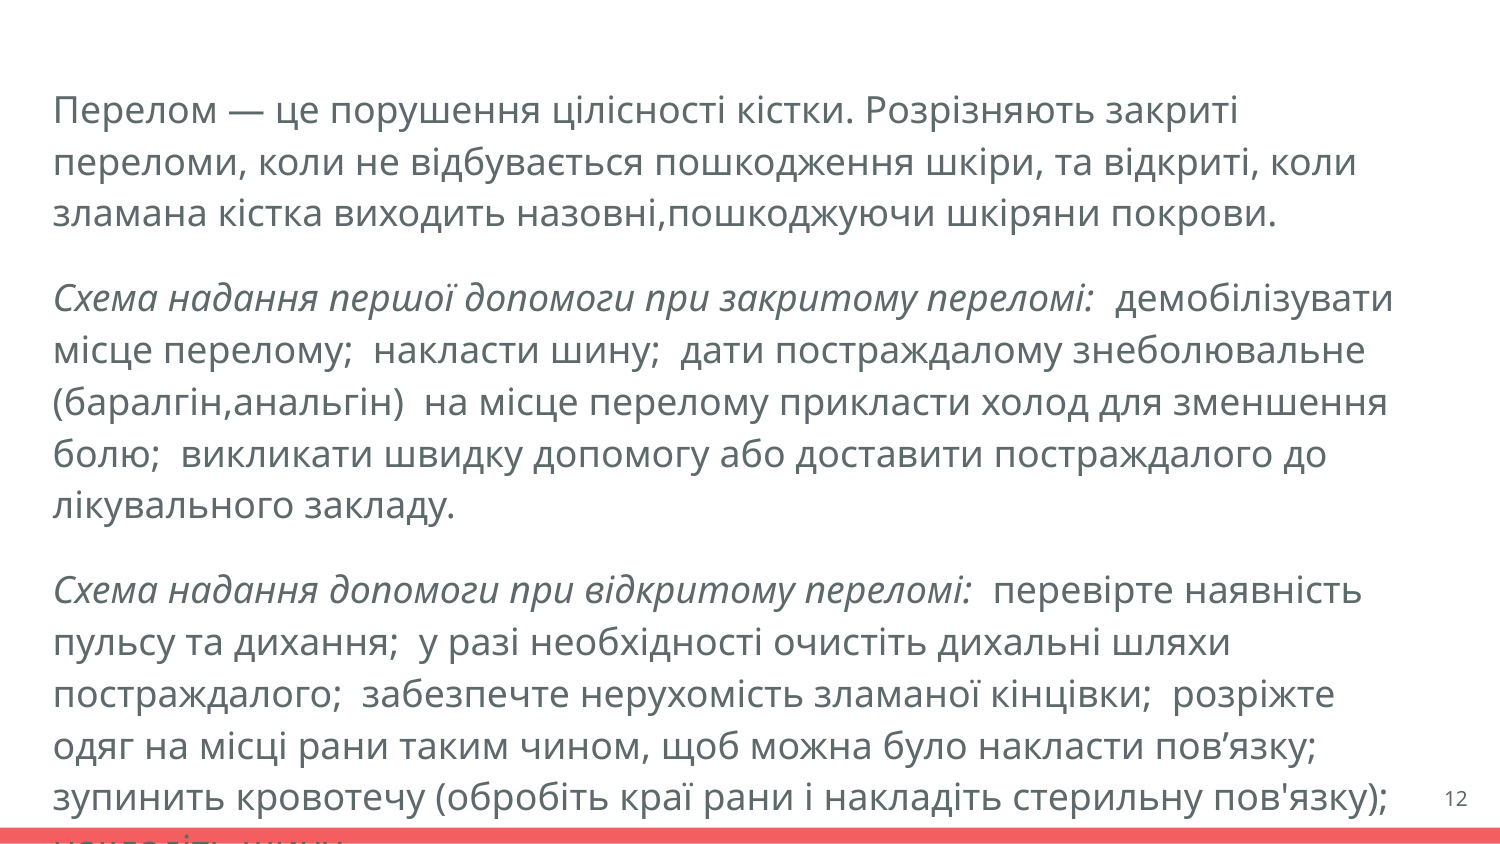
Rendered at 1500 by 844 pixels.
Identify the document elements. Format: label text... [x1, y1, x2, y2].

list Перелом — це порушення цілісності кістки. Розрізняють закриті переломи, коли не відбувається пошкодження шкіри, та відкриті, коли зламана кістка виходить назовні,пошкоджуючи шкіряни покрови. Схема надання першої допомоги при закритому переломі: демобілізувати місце перелому; накласти шину; дати постраждалому знеболювальне (баралгін,анальгін) на місце перелому прикласти холод для зменшення болю; викликати швидку допомогу або доставити постраждалого до лікувального закладу. Схема надання допомоги при відкритому переломі: перевірте наявність пульсу та дихання; у разі необхідності очистіть дихальні шляхи постраждалого; забезпечте нерухомість зламаної кінцівки; розріжте одяг на місці рани таким чином, щоб можна було накласти пов’язку; зупинить кровотечу (обробіть краї рани і накладіть стерильну пов'язку); накладіть шину. [37, 64, 1439, 623]
slide_number <number> [1392, 767, 1483, 833]
